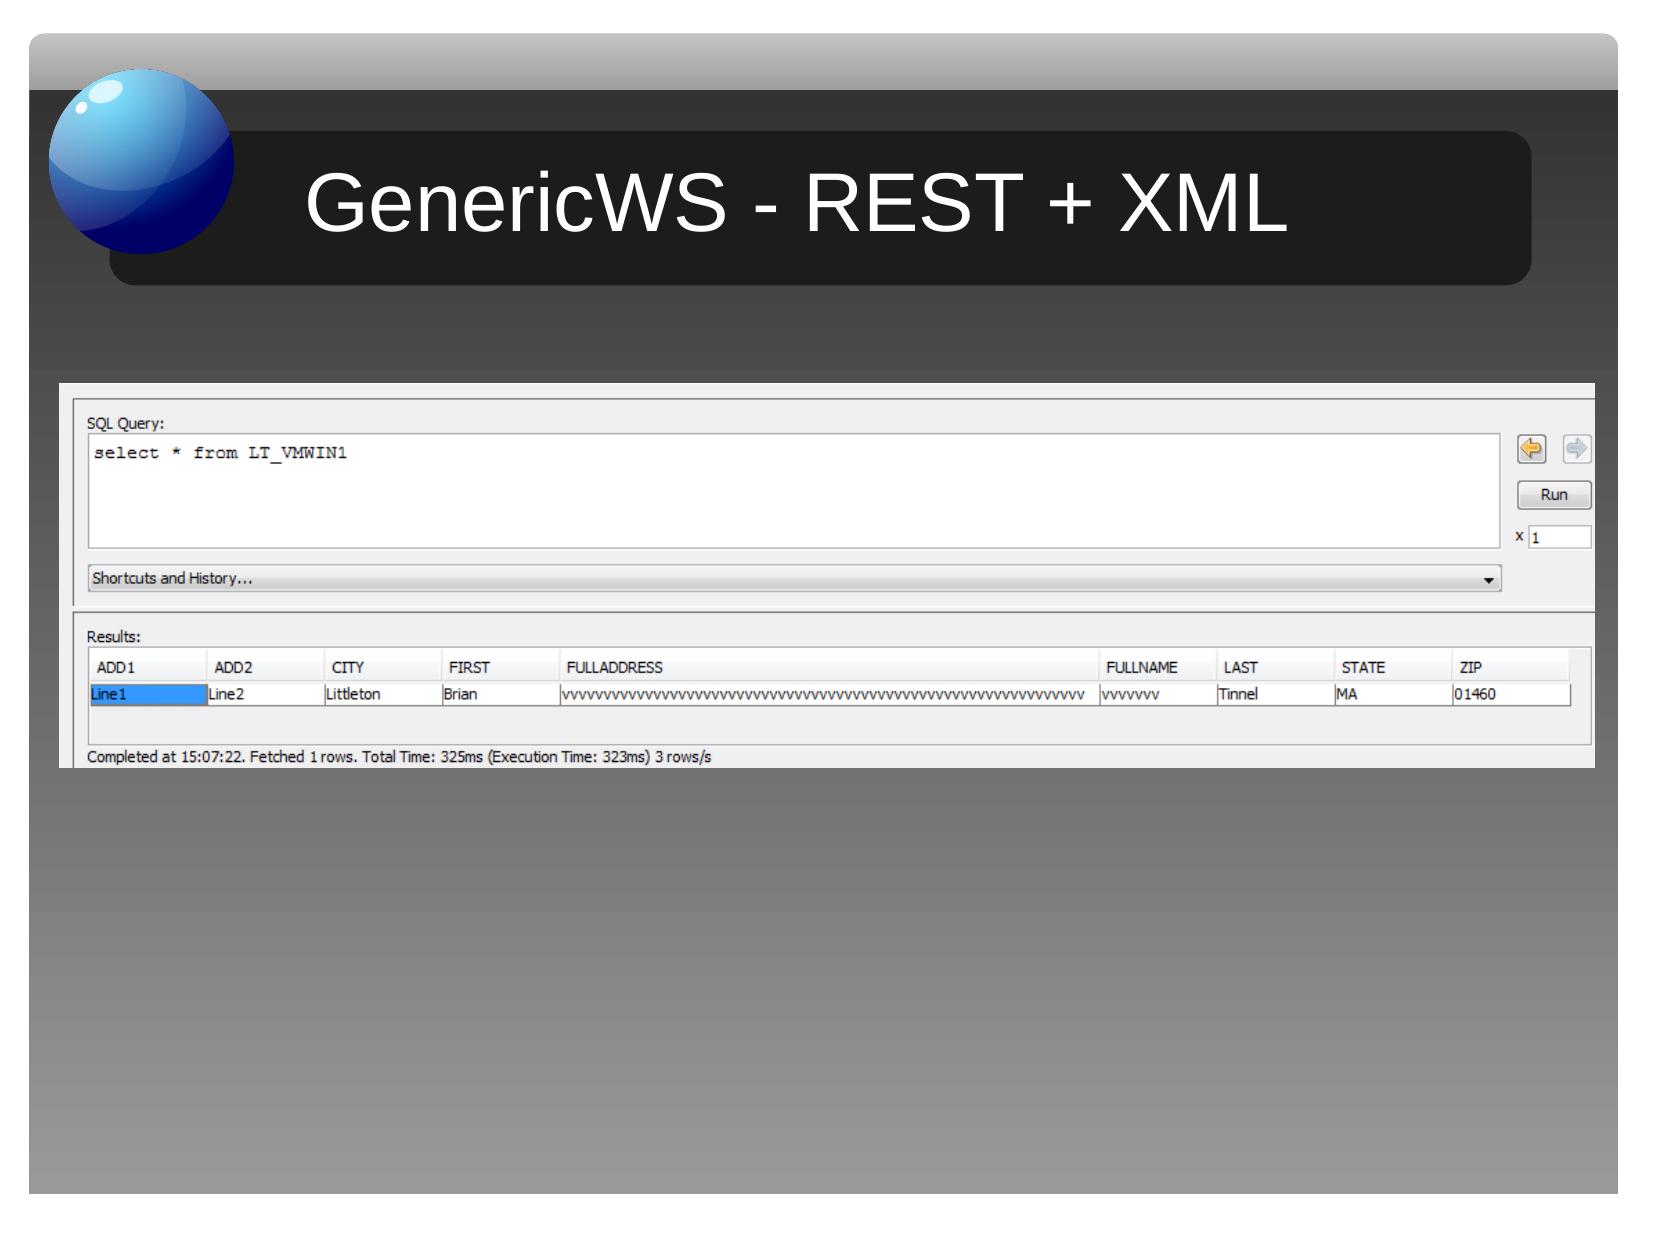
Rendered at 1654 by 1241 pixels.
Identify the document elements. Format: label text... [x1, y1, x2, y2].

title GenericWS - REST + XML [82, 137, 1571, 267]
picture [29, 57, 253, 266]
picture [59, 383, 1595, 768]
